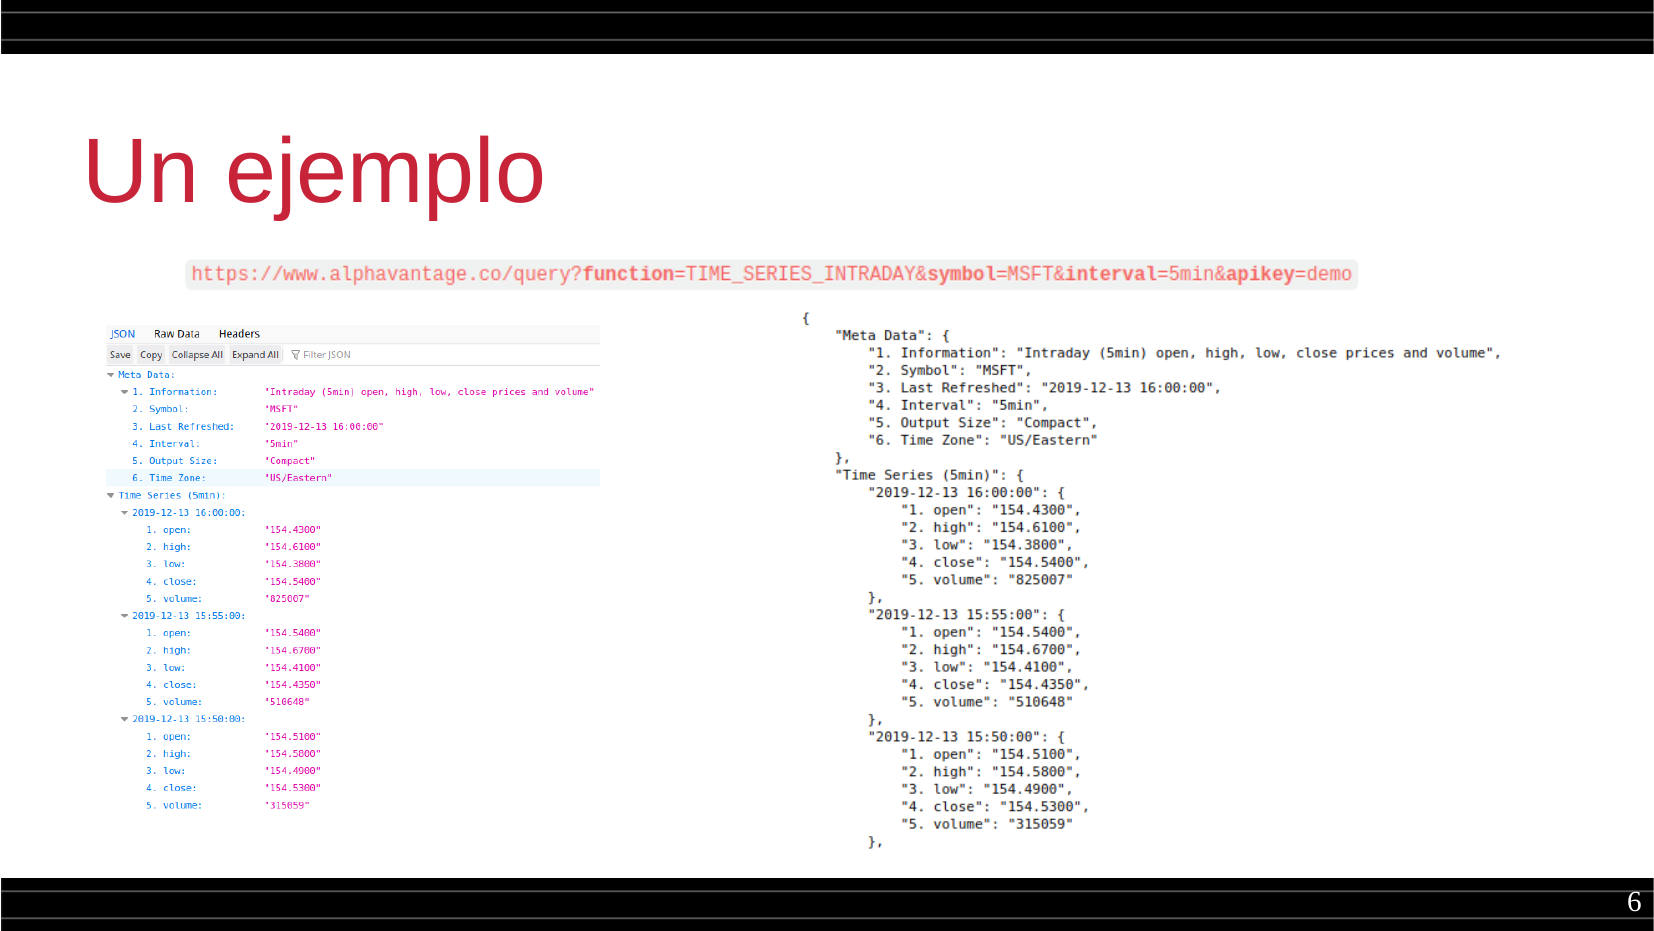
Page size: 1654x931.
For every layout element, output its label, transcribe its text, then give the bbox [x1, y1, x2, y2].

picture [184, 247, 1371, 303]
picture [1, 0, 1654, 54]
title Un ejemplo [82, 92, 1571, 249]
picture [1, 878, 1654, 931]
picture [803, 304, 1524, 850]
picture [106, 325, 600, 815]
